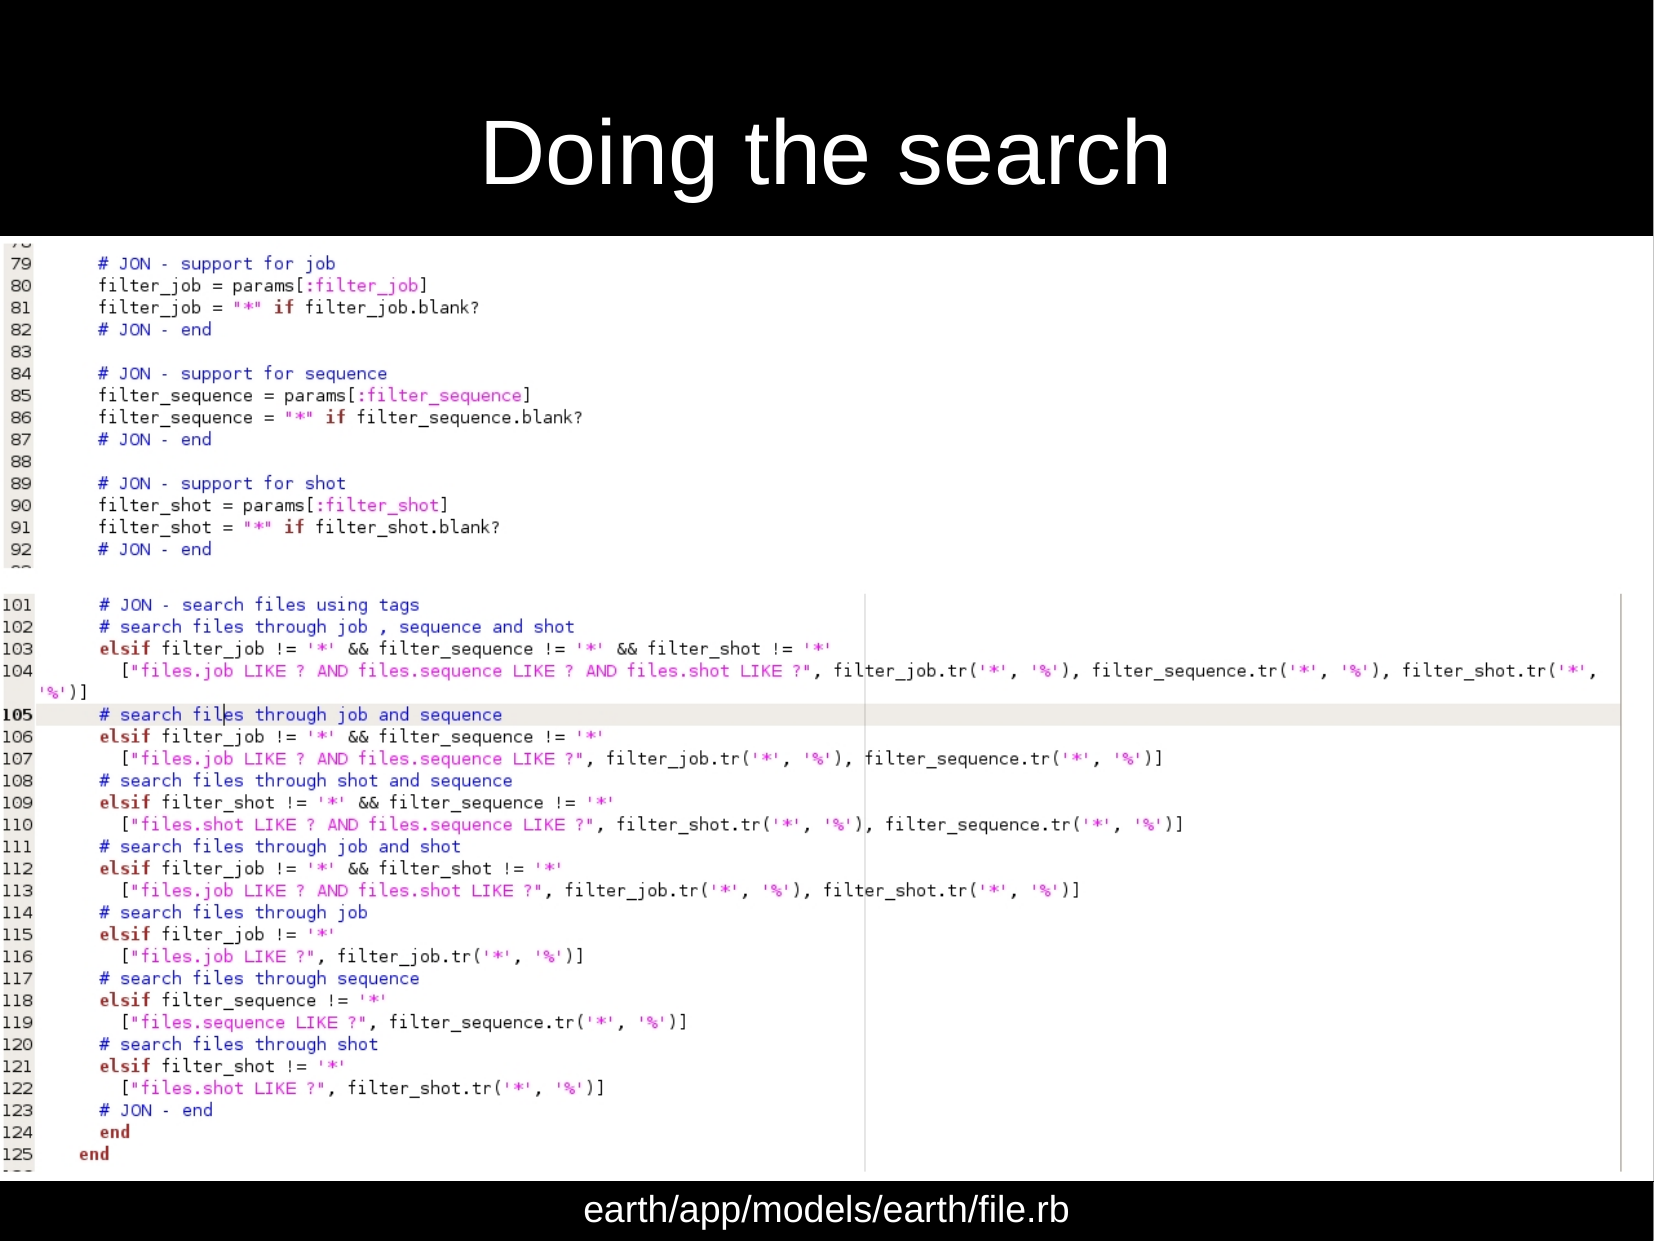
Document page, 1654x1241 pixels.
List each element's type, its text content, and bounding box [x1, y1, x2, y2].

text_box earth/app/models/earth/file.rb [0, 1181, 1654, 1241]
picture [0, 236, 1654, 1181]
title Doing the search [82, 56, 1571, 236]
